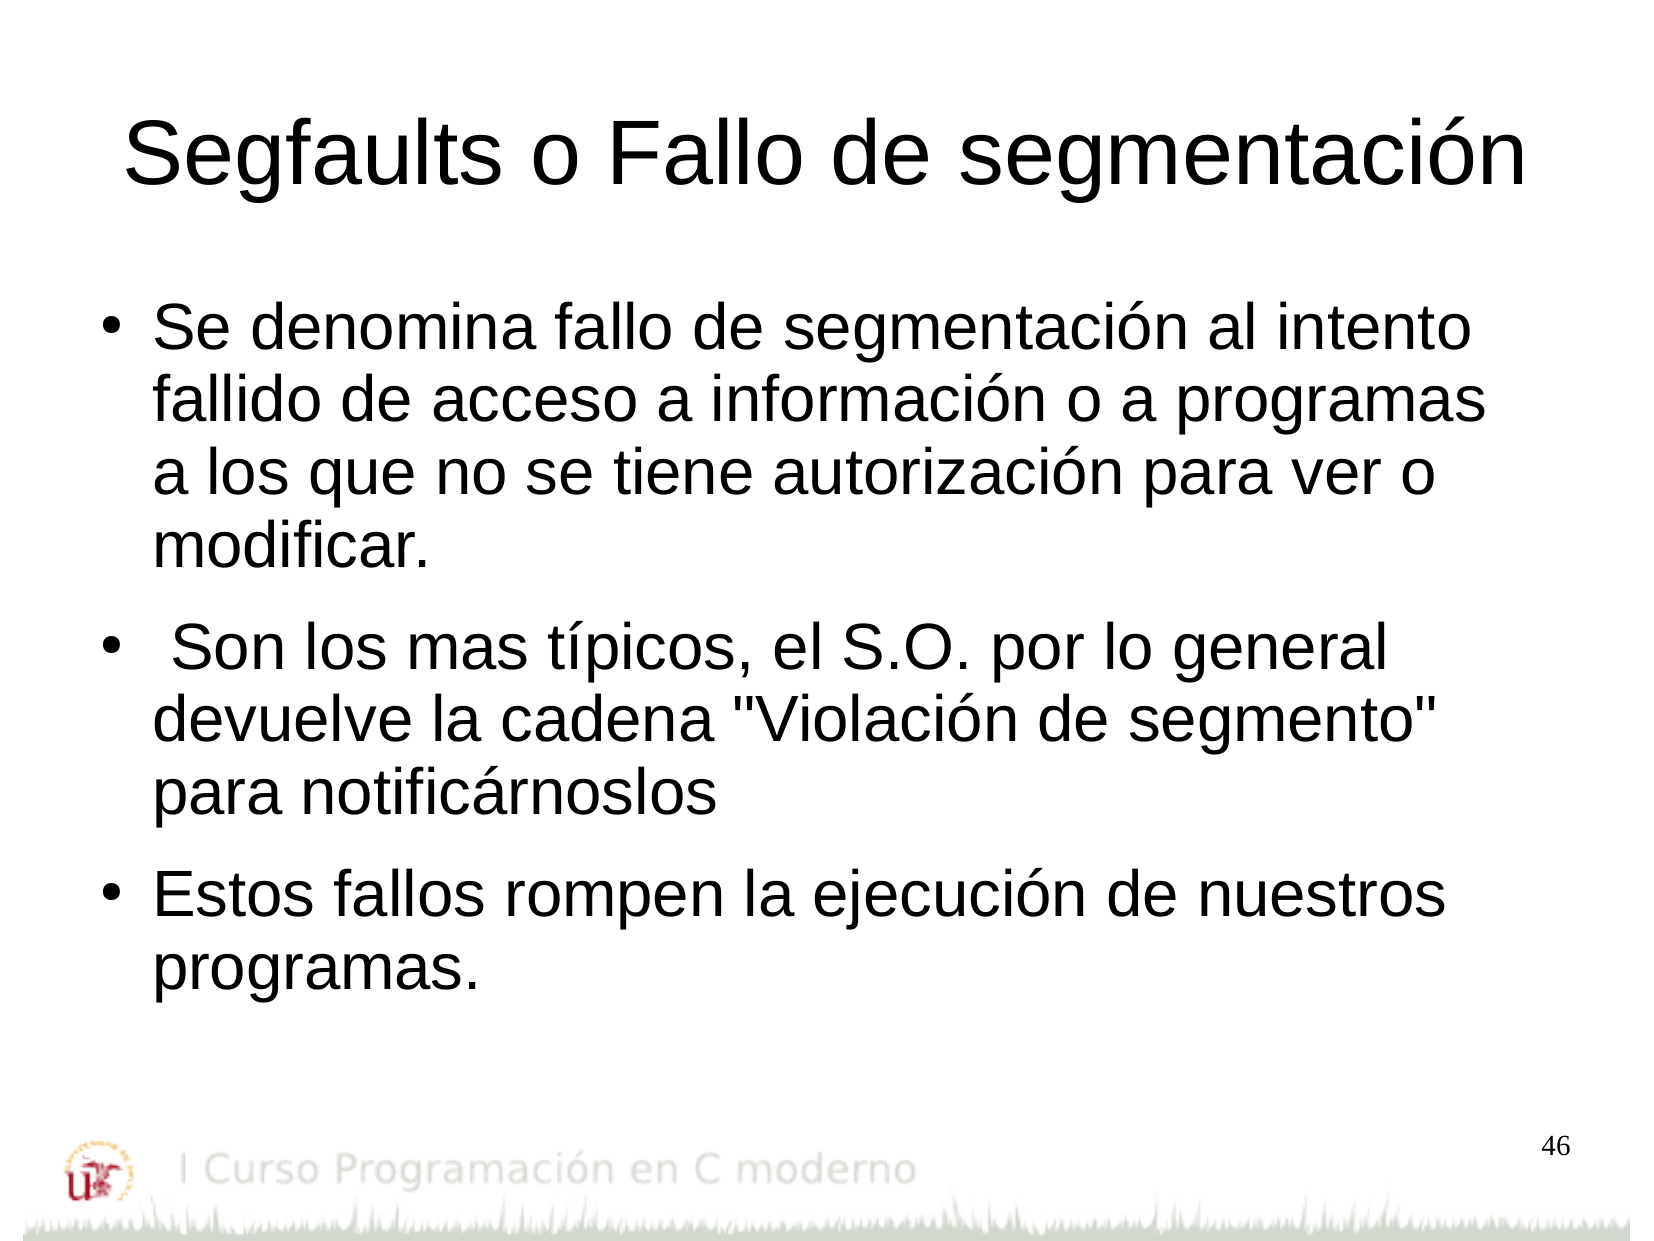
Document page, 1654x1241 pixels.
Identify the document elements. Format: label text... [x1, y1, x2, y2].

picture [23, 1136, 1630, 1241]
title Segfaults o Fallo de segmentación [82, 49, 1571, 257]
list Se denomina fallo de segmentación al intento fallido de acceso a información o a programas a los que no se tiene autorización para ver o modificar. Son los mas típicos, el S.O. por lo general devuelve la cadena "Violación de segmento" para notificárnoslos Estos fallos rompen la ejecución de nuestros programas. [82, 290, 1538, 1010]
